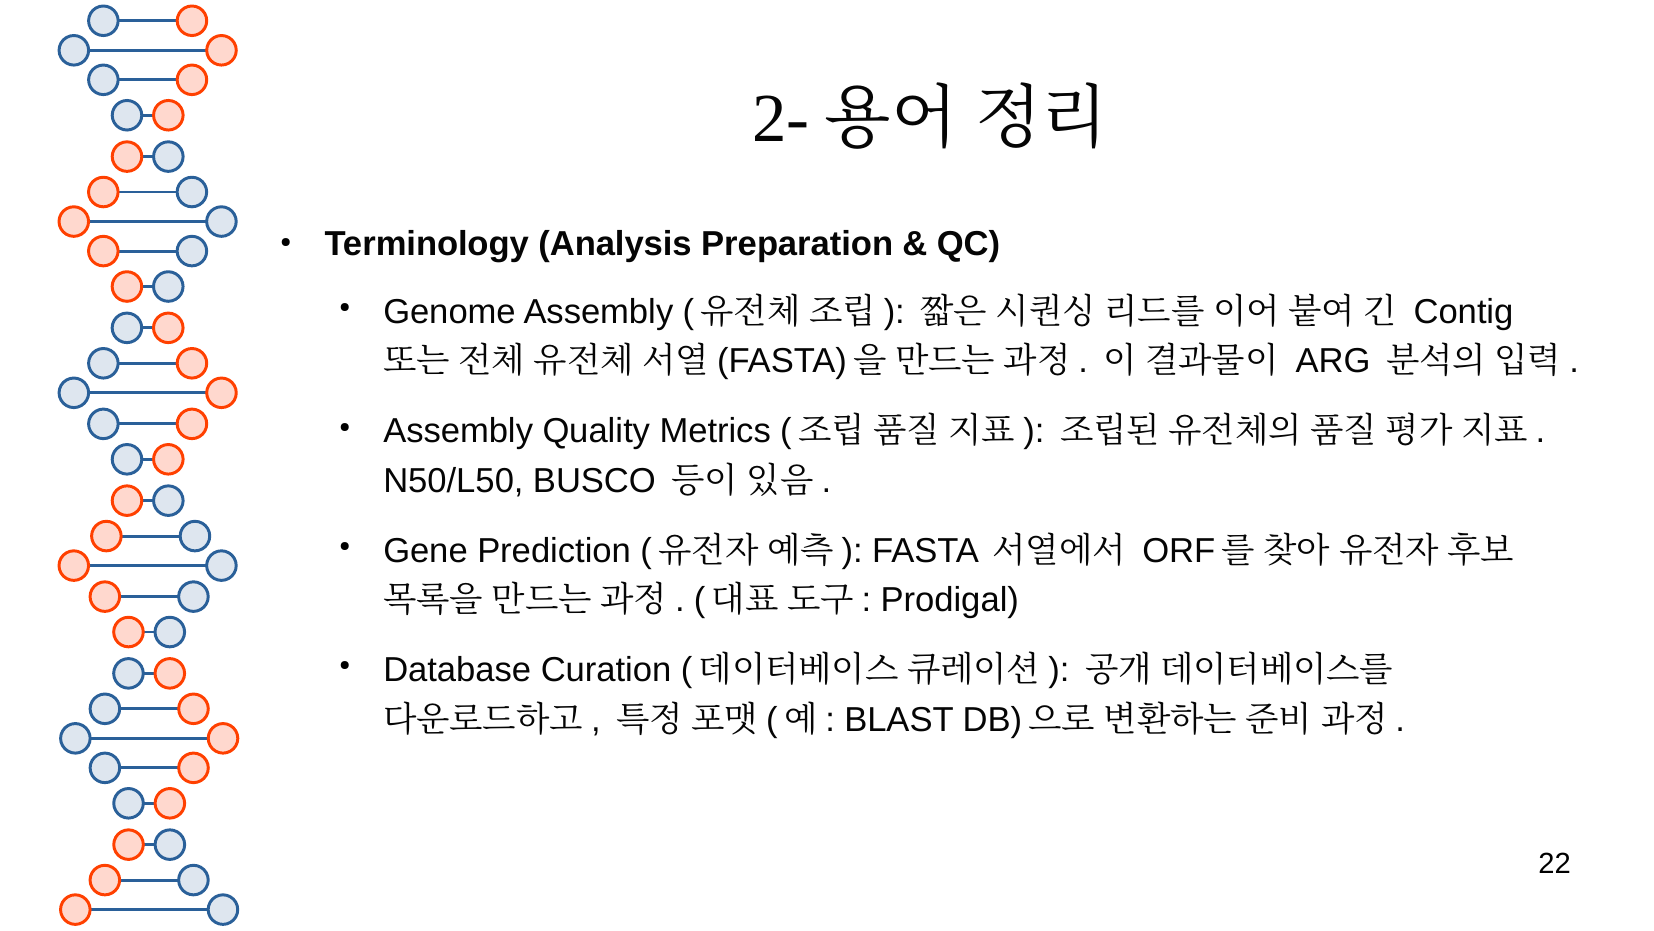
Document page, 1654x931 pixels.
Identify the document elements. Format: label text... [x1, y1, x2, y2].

list Terminology (Analysis Preparation & QC) Genome Assembly (유전체 조립): 짧은 시퀀싱 리드를 이어 붙여 긴 Contig 또는 전체 유전체 서열(FASTA)을 만드는 과정. 이 결과물이 ARG 분석의 입력. Assembly Quality Metrics (조립 품질 지표): 조립된 유전체의 품질 평가 지표. N50/L50, BUSCO 등이 있음. Gene Prediction (유전자 예측): FASTA 서열에서 ORF를 찾아 유전자 후보 목록을 만드는 과정. (대표 도구: Prodigal) Database Curation (데이터베이스 큐레이션): 공개 데이터베이스를 다운로드하고, 특정 포맷(예: BLAST DB)으로 변환하는 준비 과정. [265, 224, 1595, 764]
title 2-용어 정리 [265, 35, 1595, 189]
